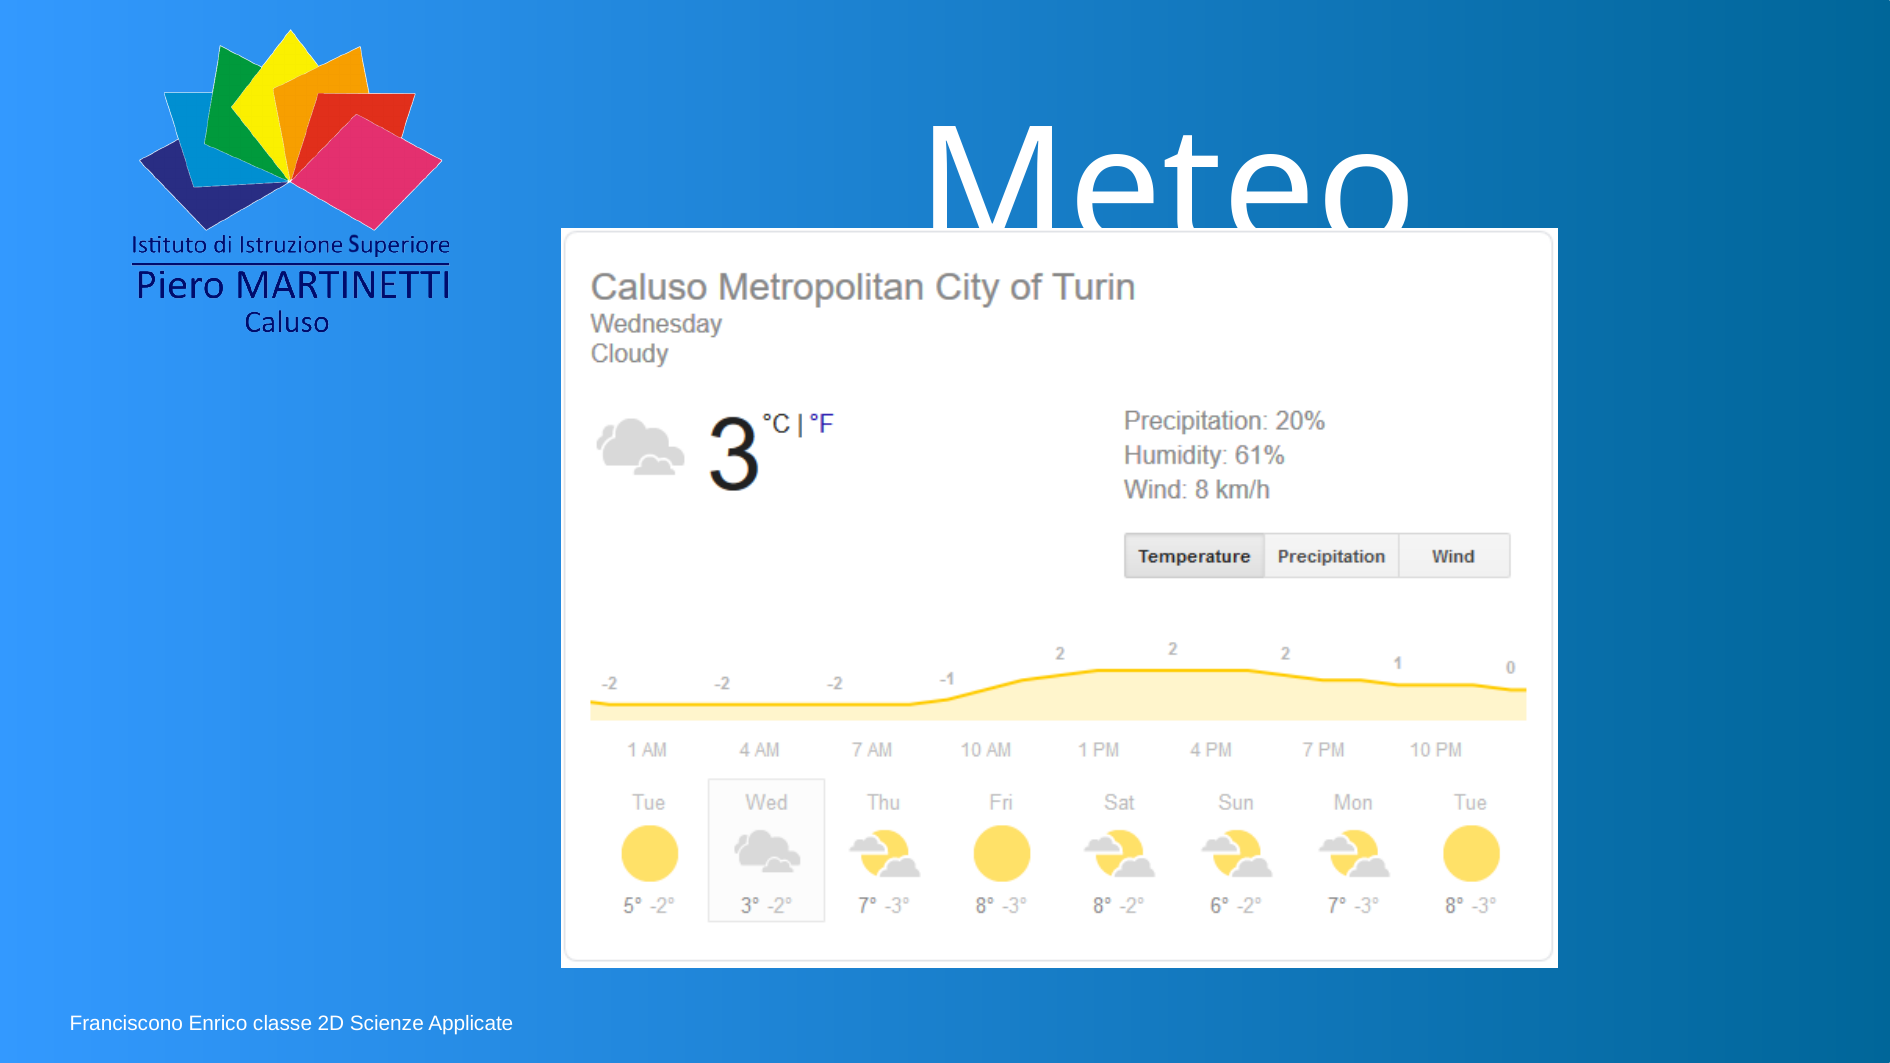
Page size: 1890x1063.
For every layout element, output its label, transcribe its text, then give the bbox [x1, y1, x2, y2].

text_box Meteo [591, 59, 1760, 268]
picture [0, 23, 1558, 968]
text_box Franciscono Enrico classe 2D Scienze Applicate [54, 1004, 628, 1063]
